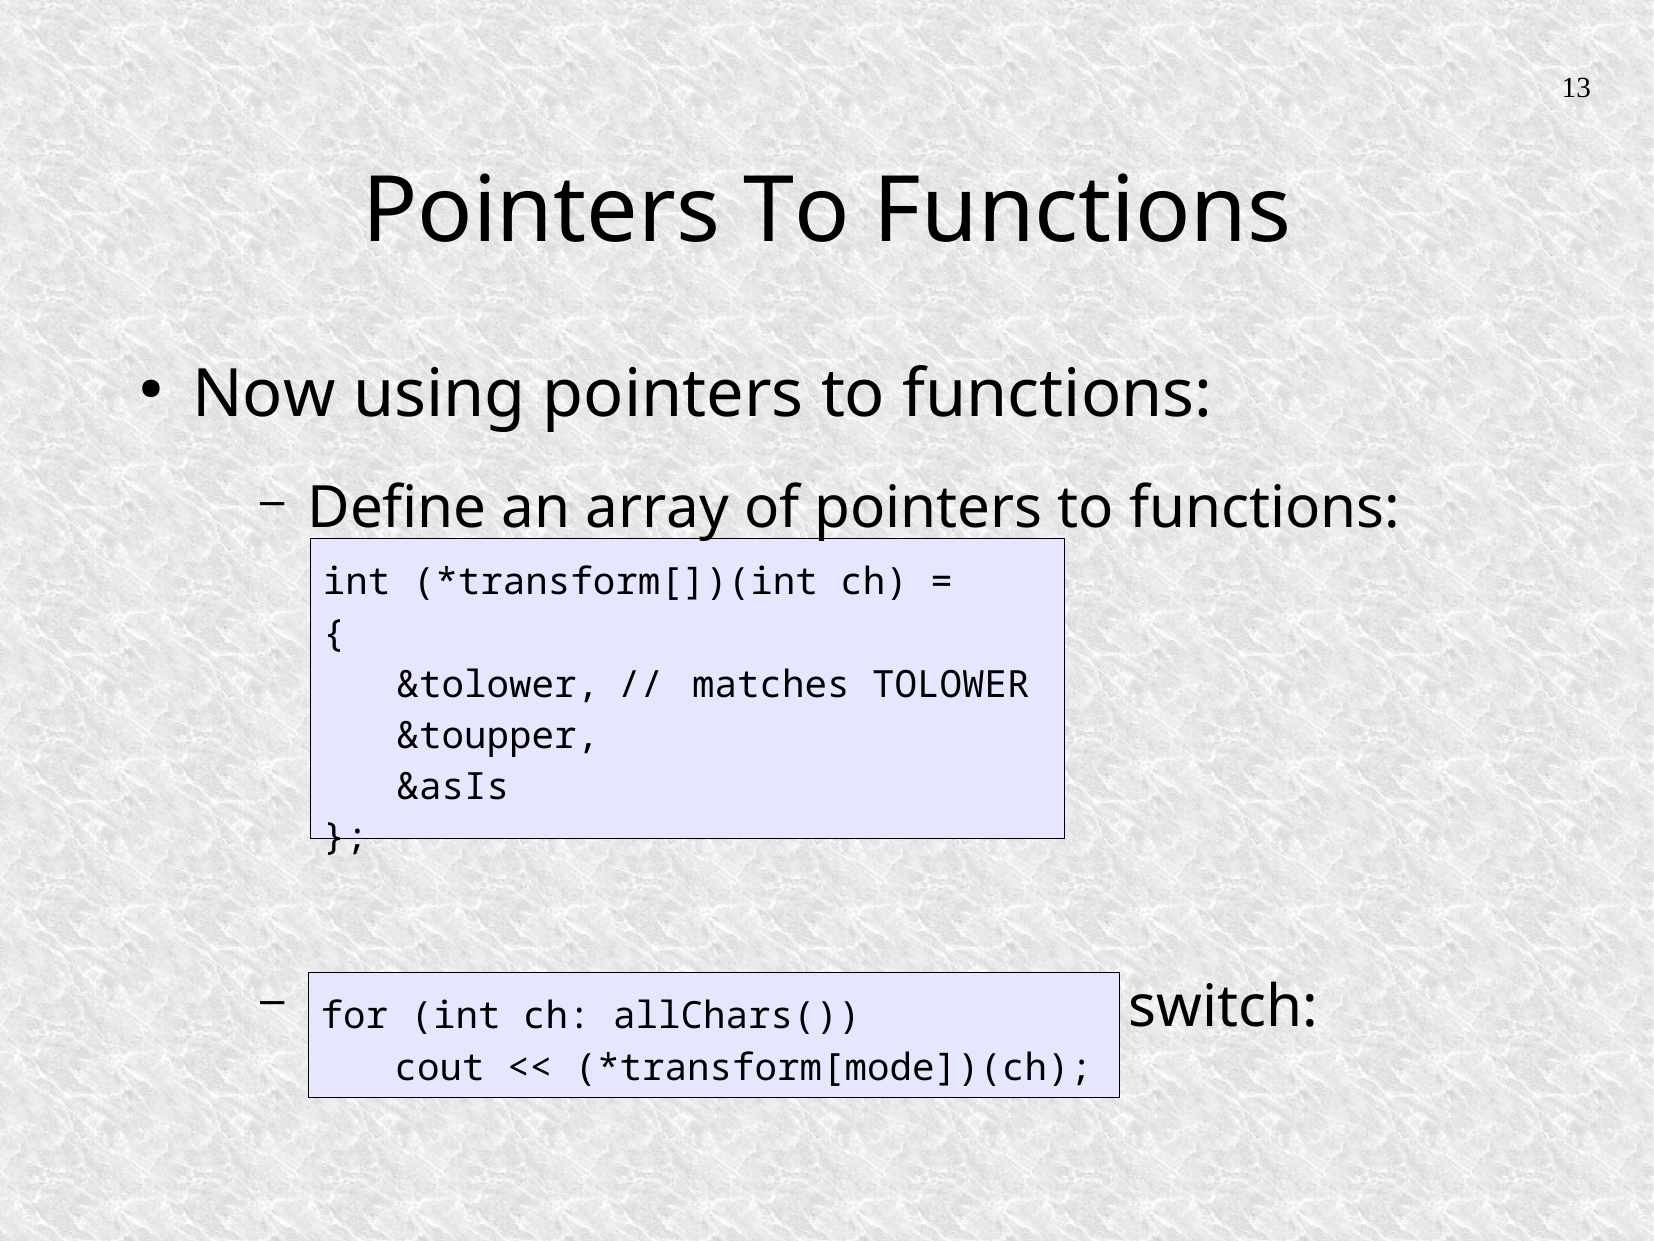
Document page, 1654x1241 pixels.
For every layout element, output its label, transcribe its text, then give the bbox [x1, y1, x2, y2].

title Pointers To Functions [121, 102, 1534, 311]
text_box [308, 972, 1120, 1098]
picture [0, 0, 1654, 1241]
text_box for (int ch: allChars()) cout << (*transform[mode])(ch); [320, 988, 1093, 1091]
list Now using pointers to functions: Define an array of pointers to functions: Use the array elements, not a switch: [121, 344, 1620, 1138]
text_box int (*transform[])(int ch) = { &tolower, // matches TOLOWER &toupper, &asIs }; [322, 555, 1089, 837]
